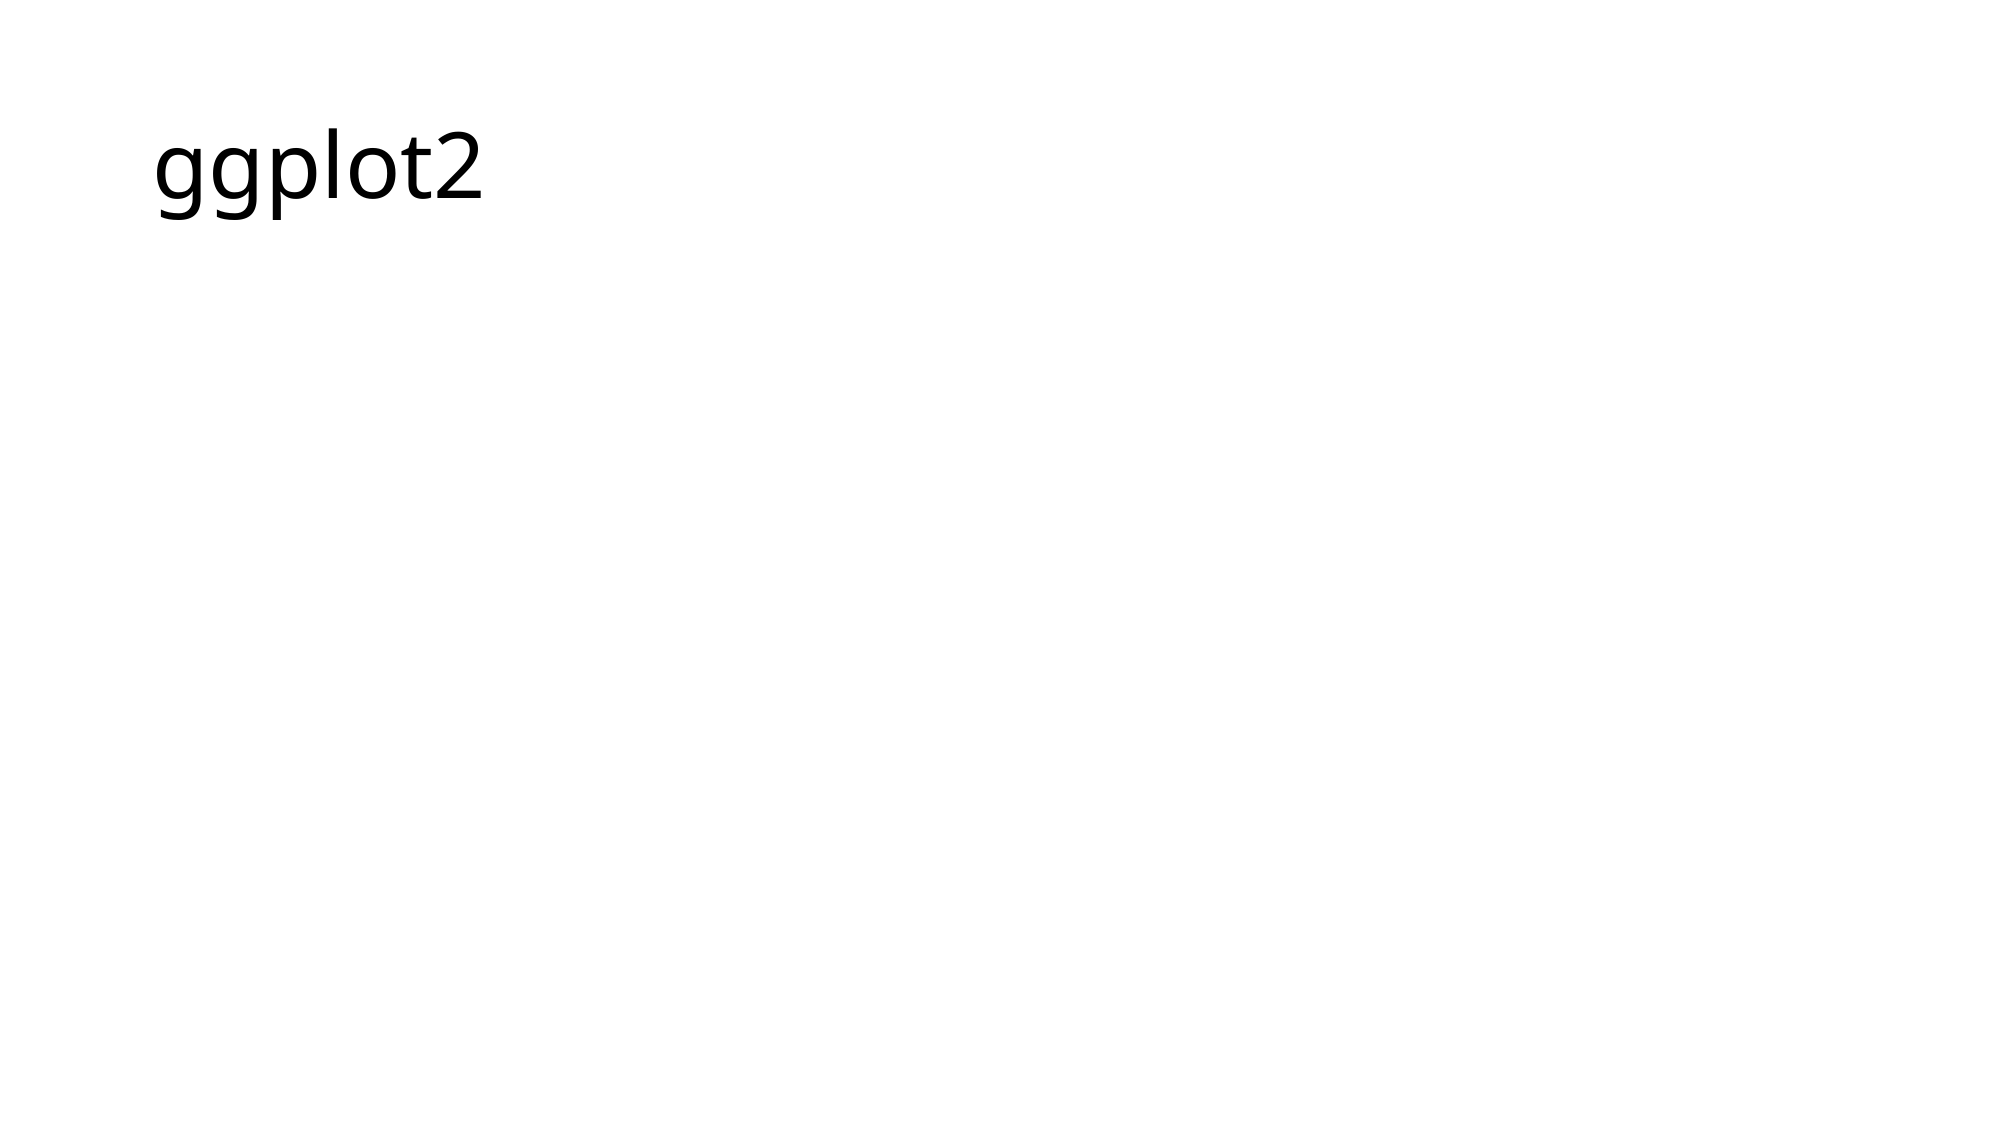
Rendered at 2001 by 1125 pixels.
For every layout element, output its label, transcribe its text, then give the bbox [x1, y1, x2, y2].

title ggplot2 [137, 59, 1863, 278]
